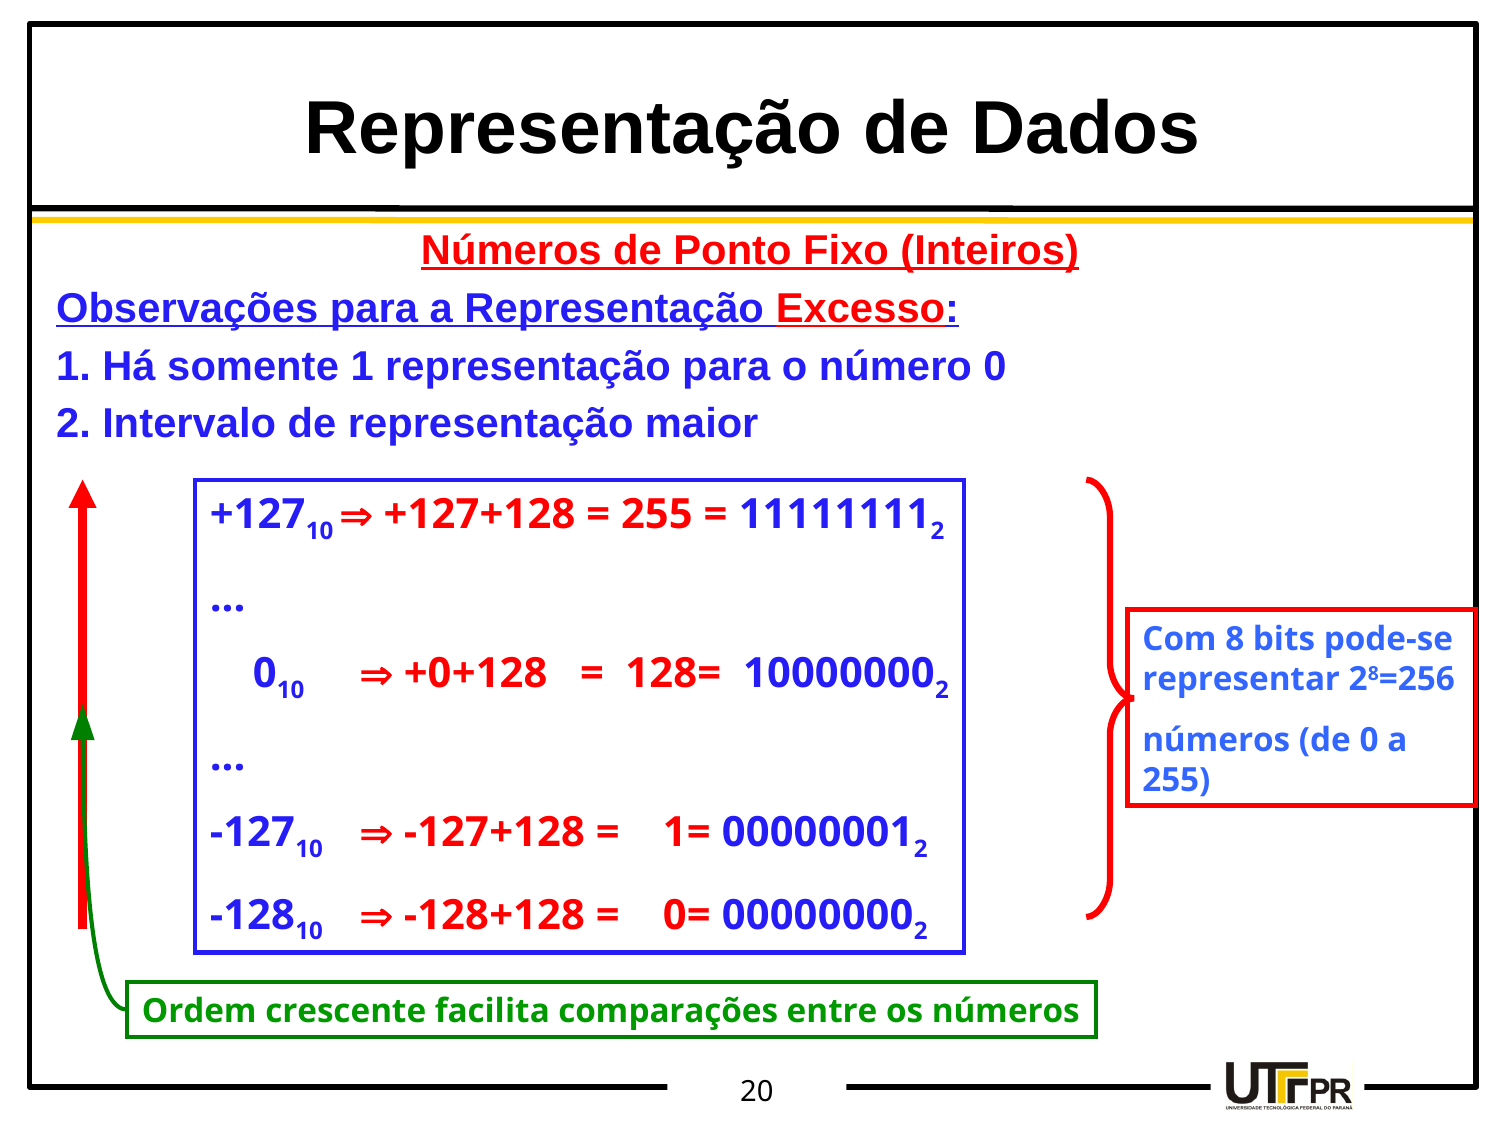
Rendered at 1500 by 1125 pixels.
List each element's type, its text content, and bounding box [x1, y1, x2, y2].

text_box +12710  +127+128 = 255 = 111111112 ... 010  +0+128 = 128= 100000002 ... -12710  -127+128 = 1= 000000012 -12810  -128+128 = 0= 000000002 [195, 479, 964, 953]
text_box Ordem crescente facilita comparações entre os números [127, 981, 1097, 1038]
list Números de Ponto Fixo (Inteiros) Observações para a Representação Excesso: 1. Há somente 1 representação para o número 0 2. Intervalo de representação maior [41, 224, 1459, 1019]
picture [1225, 1062, 1353, 1110]
title Representação de Dados [29, 85, 1477, 180]
text_box Com 8 bits pode-se representar 28=256 números (de 0 a 255) [1127, 609, 1477, 806]
